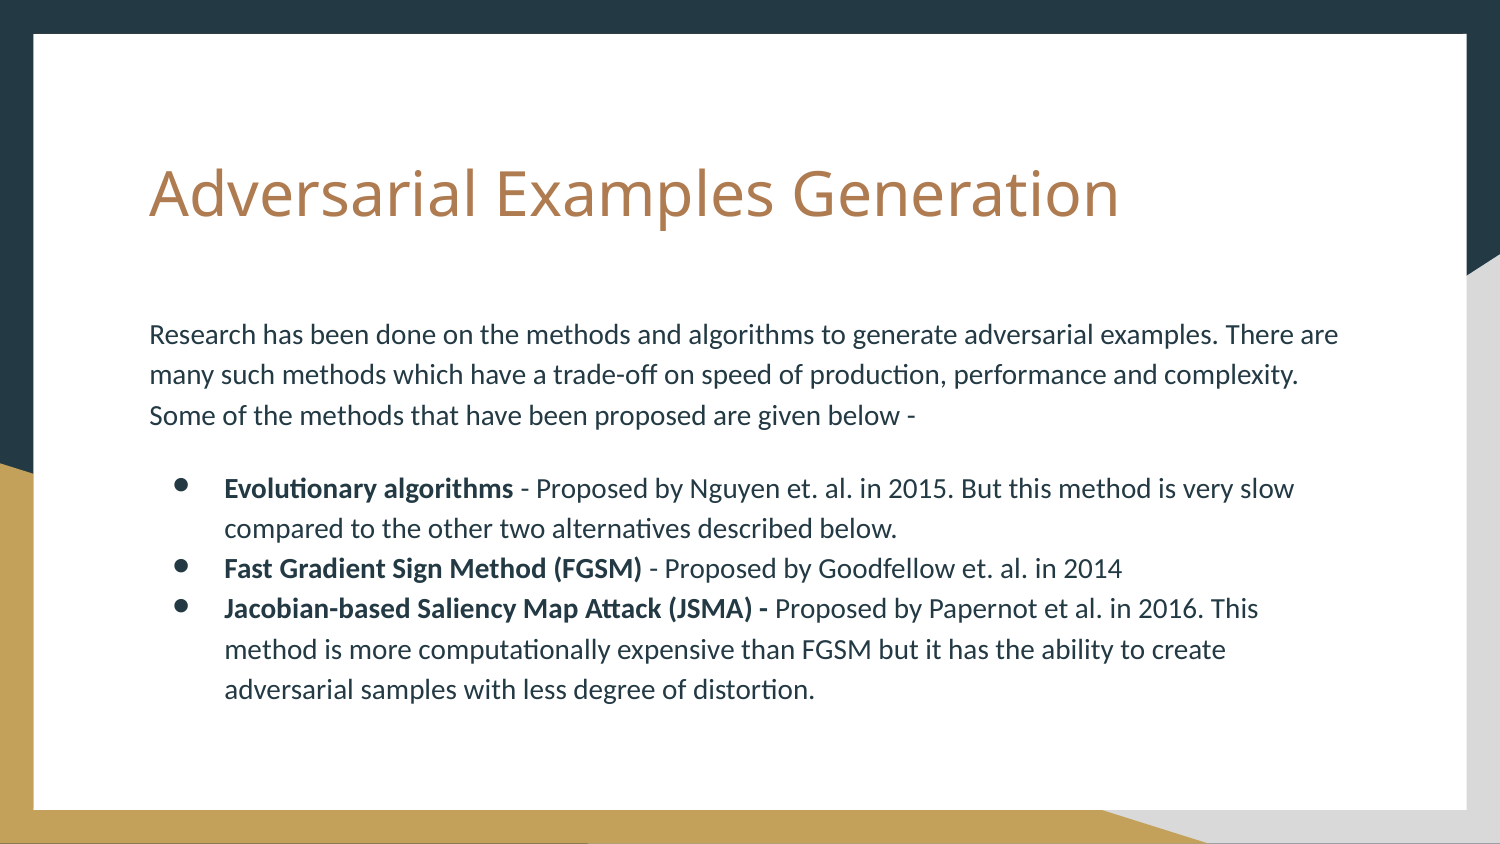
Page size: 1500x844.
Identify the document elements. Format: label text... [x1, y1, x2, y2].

title Adversarial Examples Generation [134, 138, 1366, 295]
list Research has been done on the methods and algorithms to generate adversarial examples. There are many such methods which have a trade-off on speed of production, performance and complexity. Some of the methods that have been proposed are given below - Evolutionary algorithms - Proposed by Nguyen et. al. in 2015. But this method is very slow compared to the other two alternatives described below. Fast Gradient Sign Method (FGSM) - Proposed by Goodfellow et. al. in 2014 Jacobian-based Saliency Map Attack (JSMA) - Proposed by Papernot et al. in 2016. This method is more computationally expensive than FGSM but it has the ability to create adversarial samples with less degree of distortion. [134, 295, 1366, 697]
